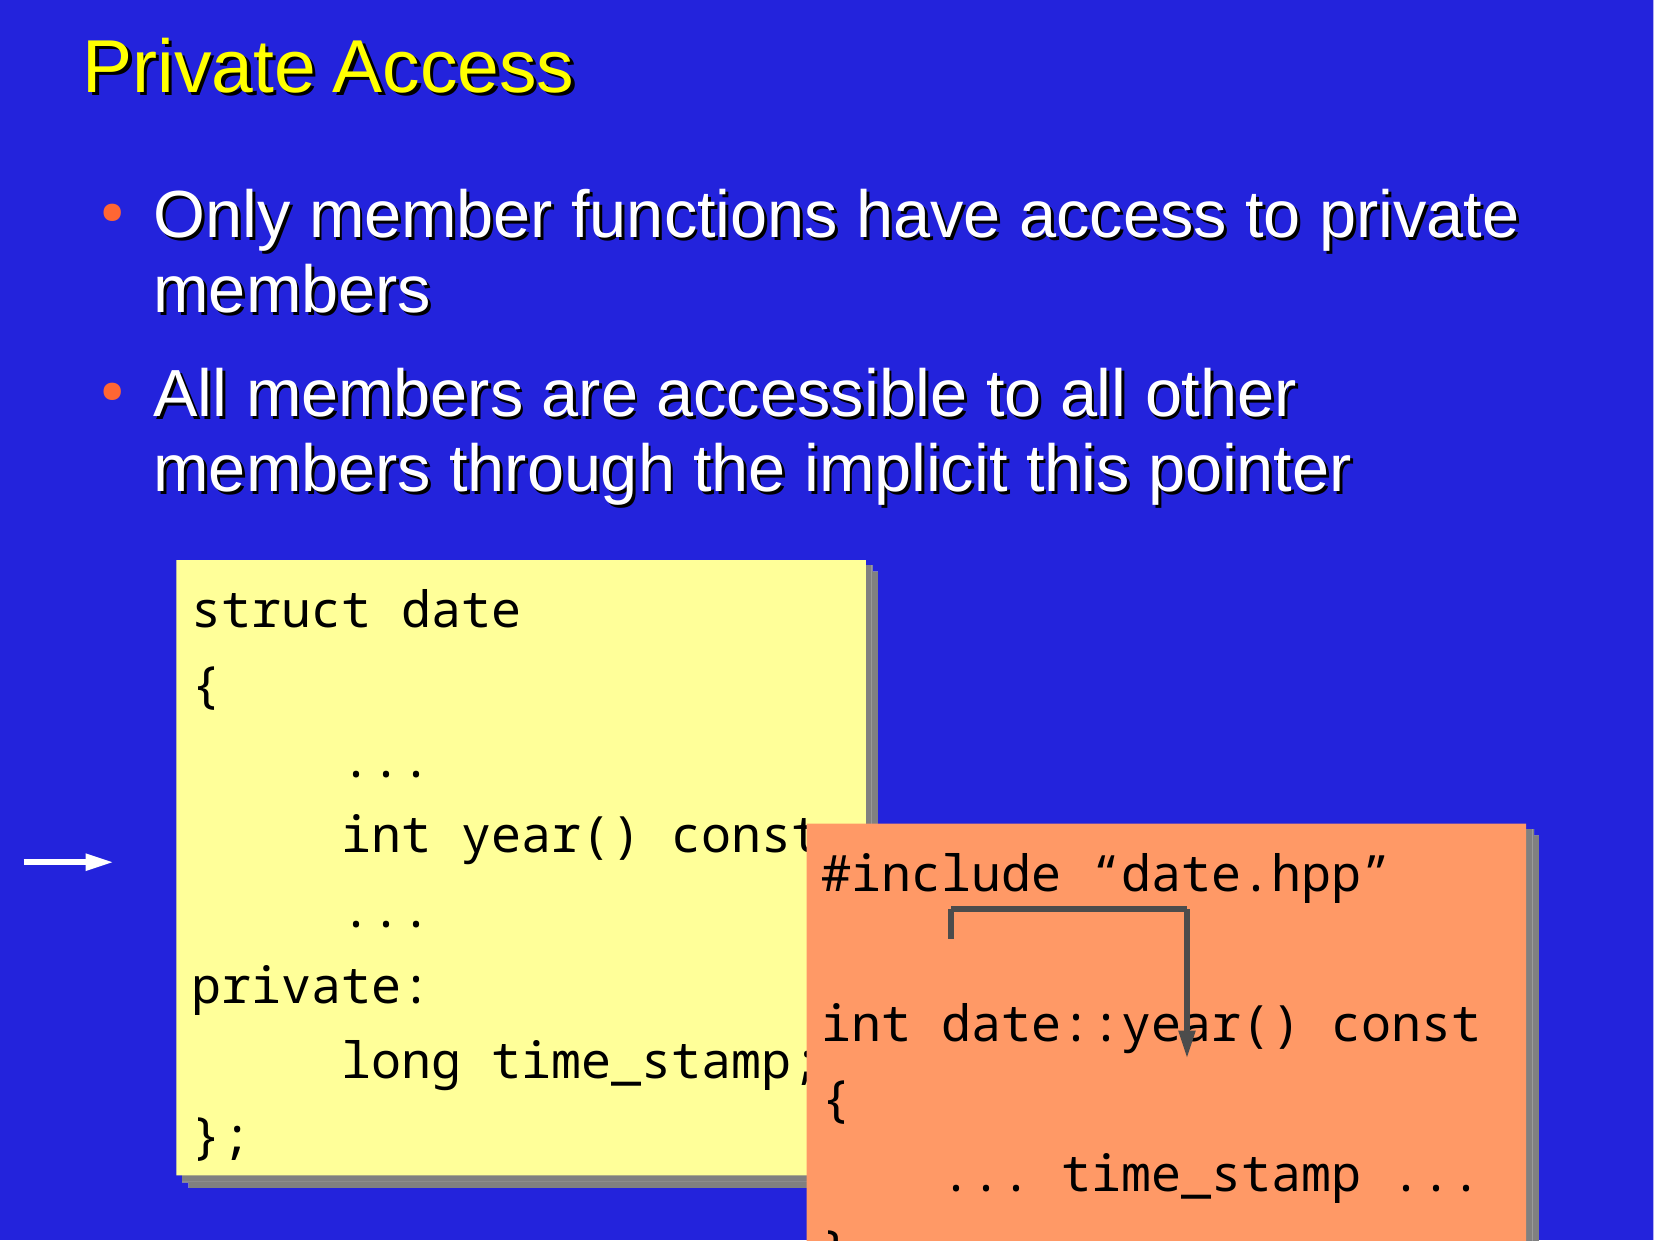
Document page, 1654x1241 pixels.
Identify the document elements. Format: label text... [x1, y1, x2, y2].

text_box struct date { ... int year() const; ... private: long time_stamp; }; [176, 560, 866, 1176]
text_box #include “date.hpp” int date::year() const { ... time_stamp ... } [806, 823, 1527, 1241]
list Only member functions have access to private members All members are accessible to all other members through the implicit this pointer [82, 177, 1571, 1182]
title Private Access [82, 2, 1571, 130]
